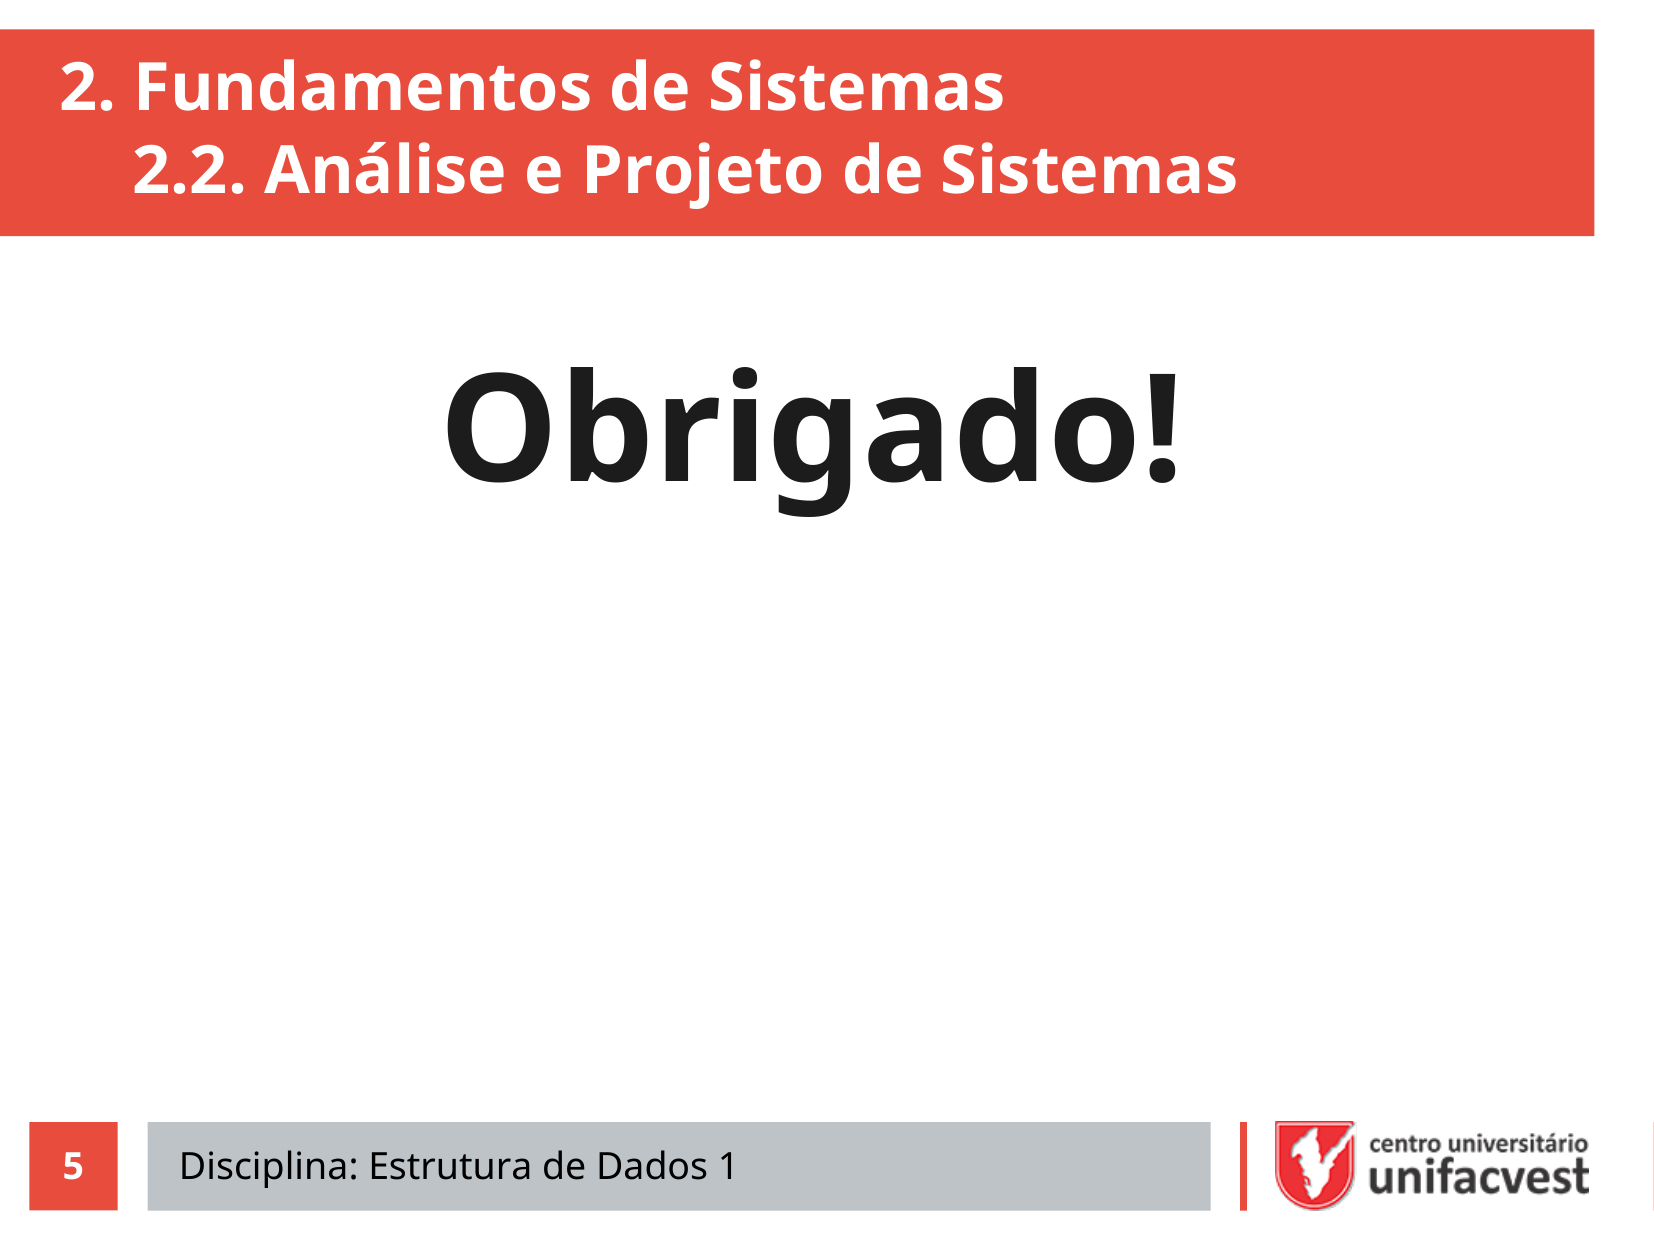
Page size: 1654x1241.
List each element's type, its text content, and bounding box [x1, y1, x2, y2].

picture [1275, 1121, 1589, 1211]
text_box [1248, 1120, 1654, 1212]
list Obrigado! [59, 324, 1566, 1093]
text_box Disciplina: Estrutura de Dados 1 [164, 1132, 1214, 1196]
title 2. Fundamentos de Sistemas 2.2. Análise e Projeto de Sistemas [59, 59, 1595, 207]
